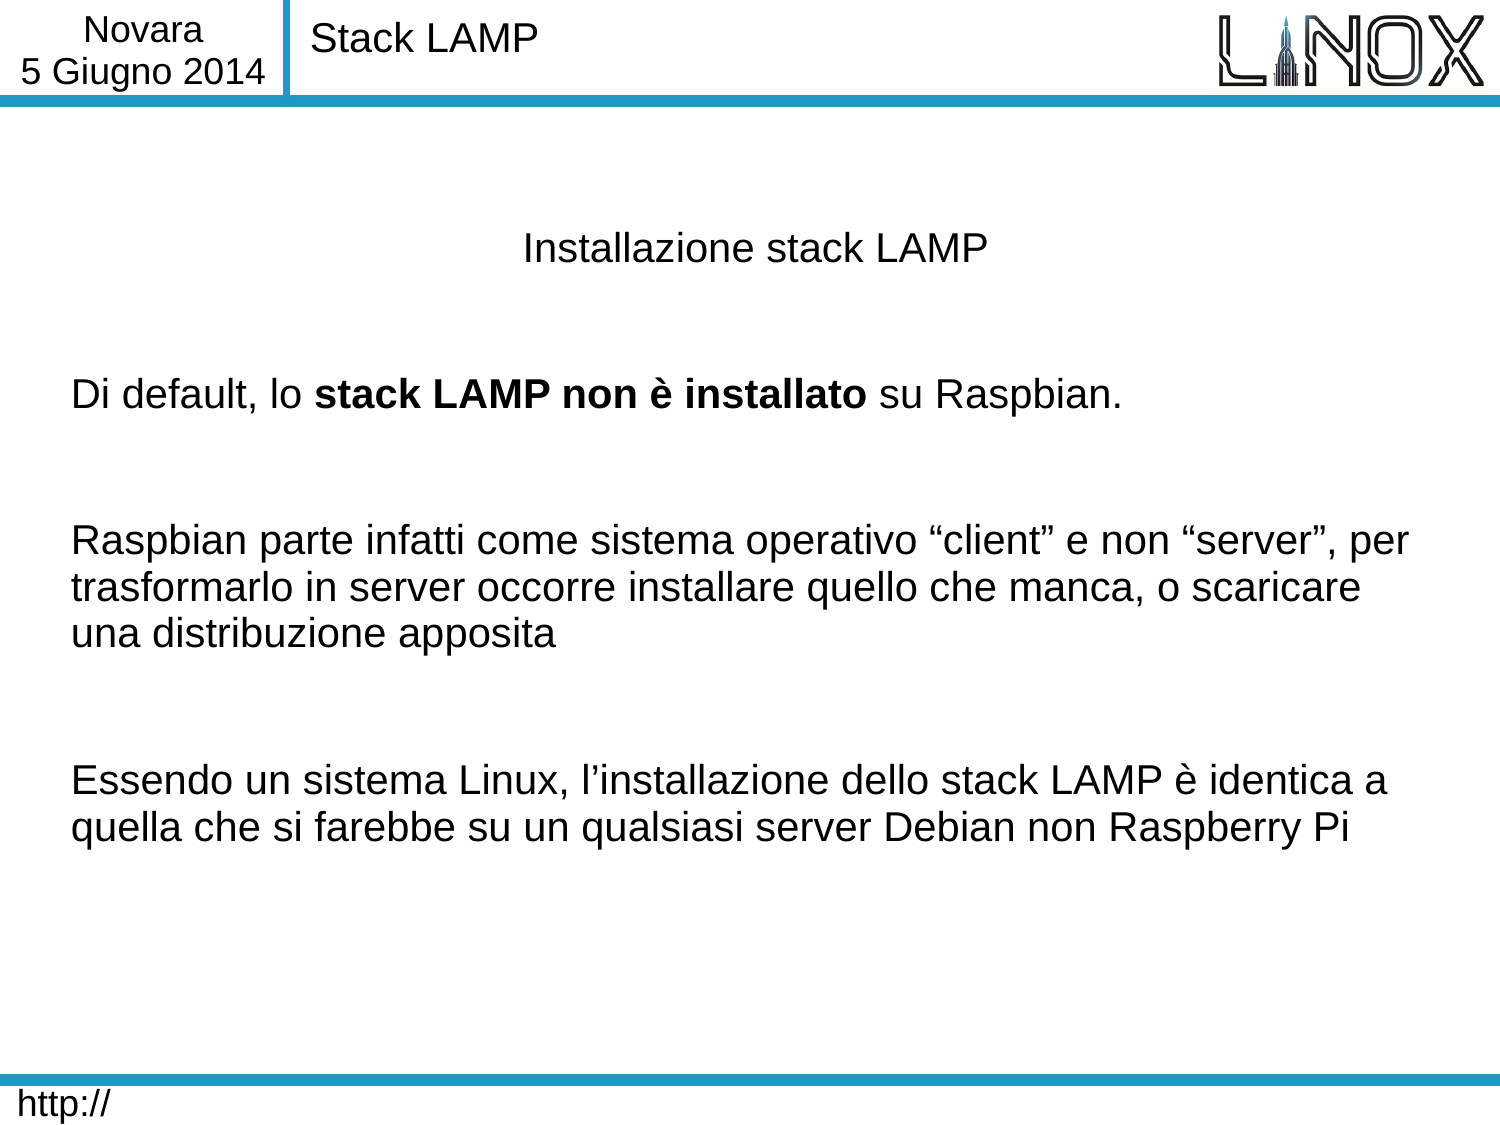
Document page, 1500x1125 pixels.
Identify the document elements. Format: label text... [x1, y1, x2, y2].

picture [0, 0, 1500, 107]
list Stack LAMP [295, 7, 1321, 83]
picture [0, 1074, 1500, 1086]
text_box Installazione stack LAMP Di default, lo stack LAMP non è installato su Raspbian. Raspbian parte infatti come sistema operativo “client” e non “server”, per trasformarlo in server occorre installare quello che manca, o scaricare una distribuzione apposita Essendo un sistema Linux, l’installazione dello stack LAMP è identica a quella che si farebbe su un qualsiasi server Debian non Raspberry Pi [70, 224, 1441, 1016]
